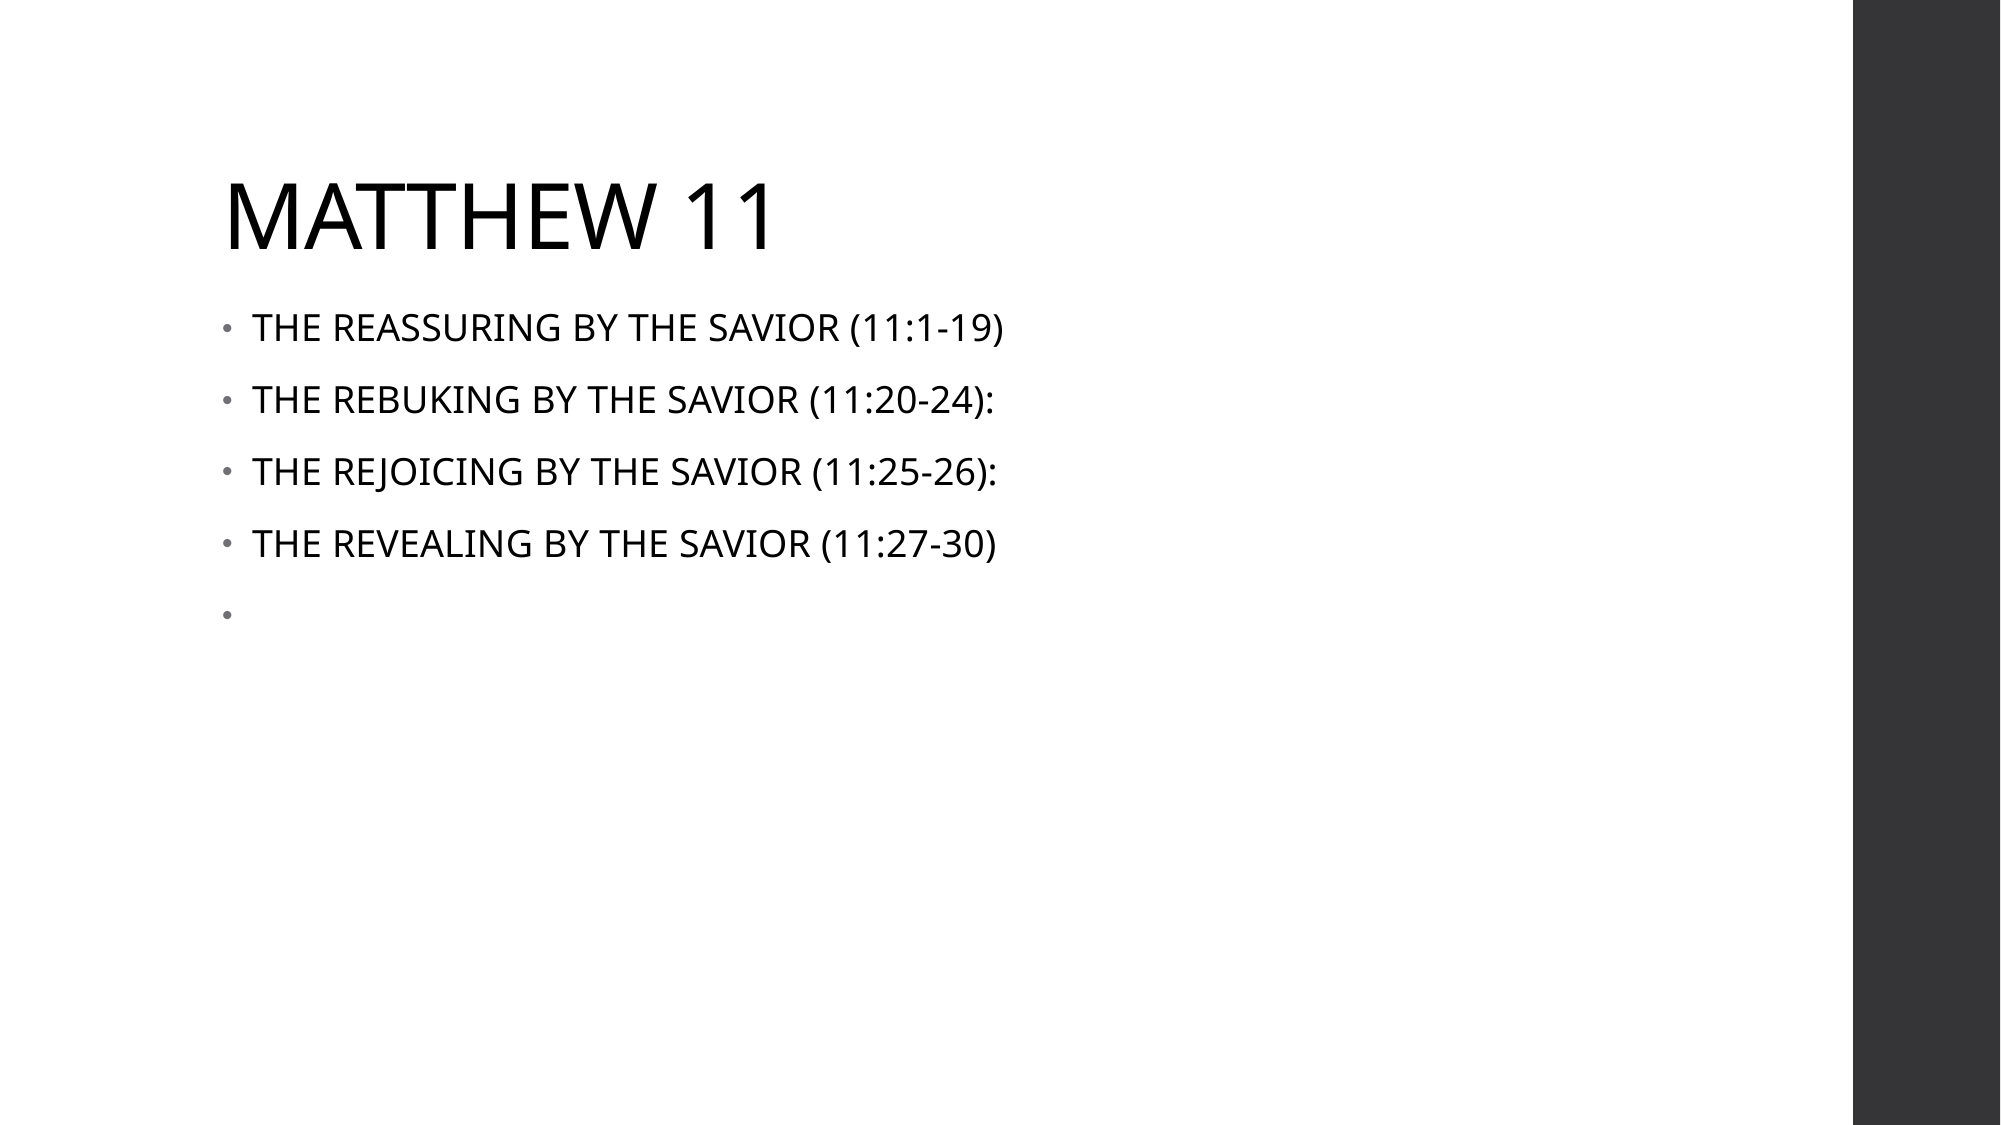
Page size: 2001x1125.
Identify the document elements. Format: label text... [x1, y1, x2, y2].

list THE REASSURING BY THE SAVIOR (11:1-19) THE REBUKING BY THE SAVIOR (11:20-24): THE REJOICING BY THE SAVIOR (11:25-26): THE REVEALING BY THE SAVIOR (11:27-30) [206, 299, 1617, 1014]
title MATTHEW 11 [206, 60, 1797, 278]
